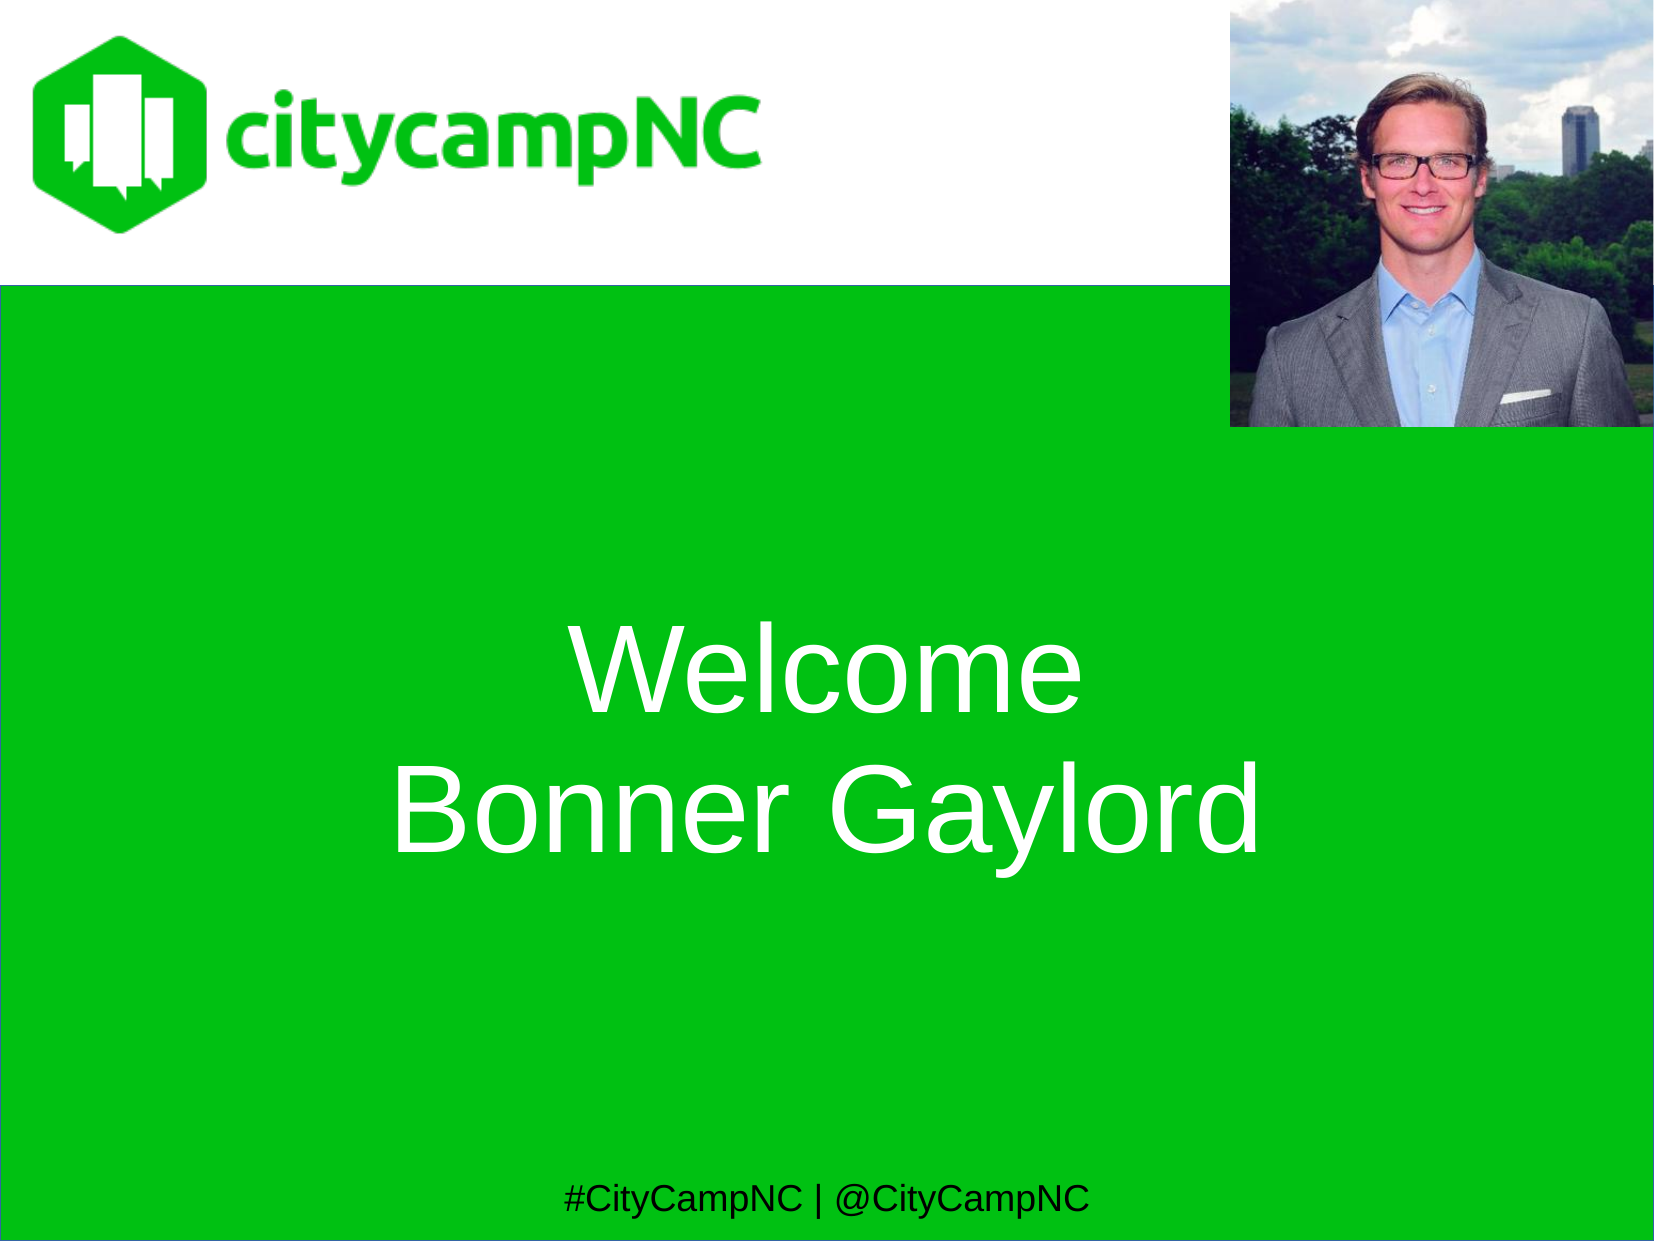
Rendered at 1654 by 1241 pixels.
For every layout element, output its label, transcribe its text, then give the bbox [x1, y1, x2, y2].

picture [0, 3, 794, 267]
text_box Welcome Bonner Gaylord [374, 591, 1280, 887]
picture [1230, 0, 1654, 427]
